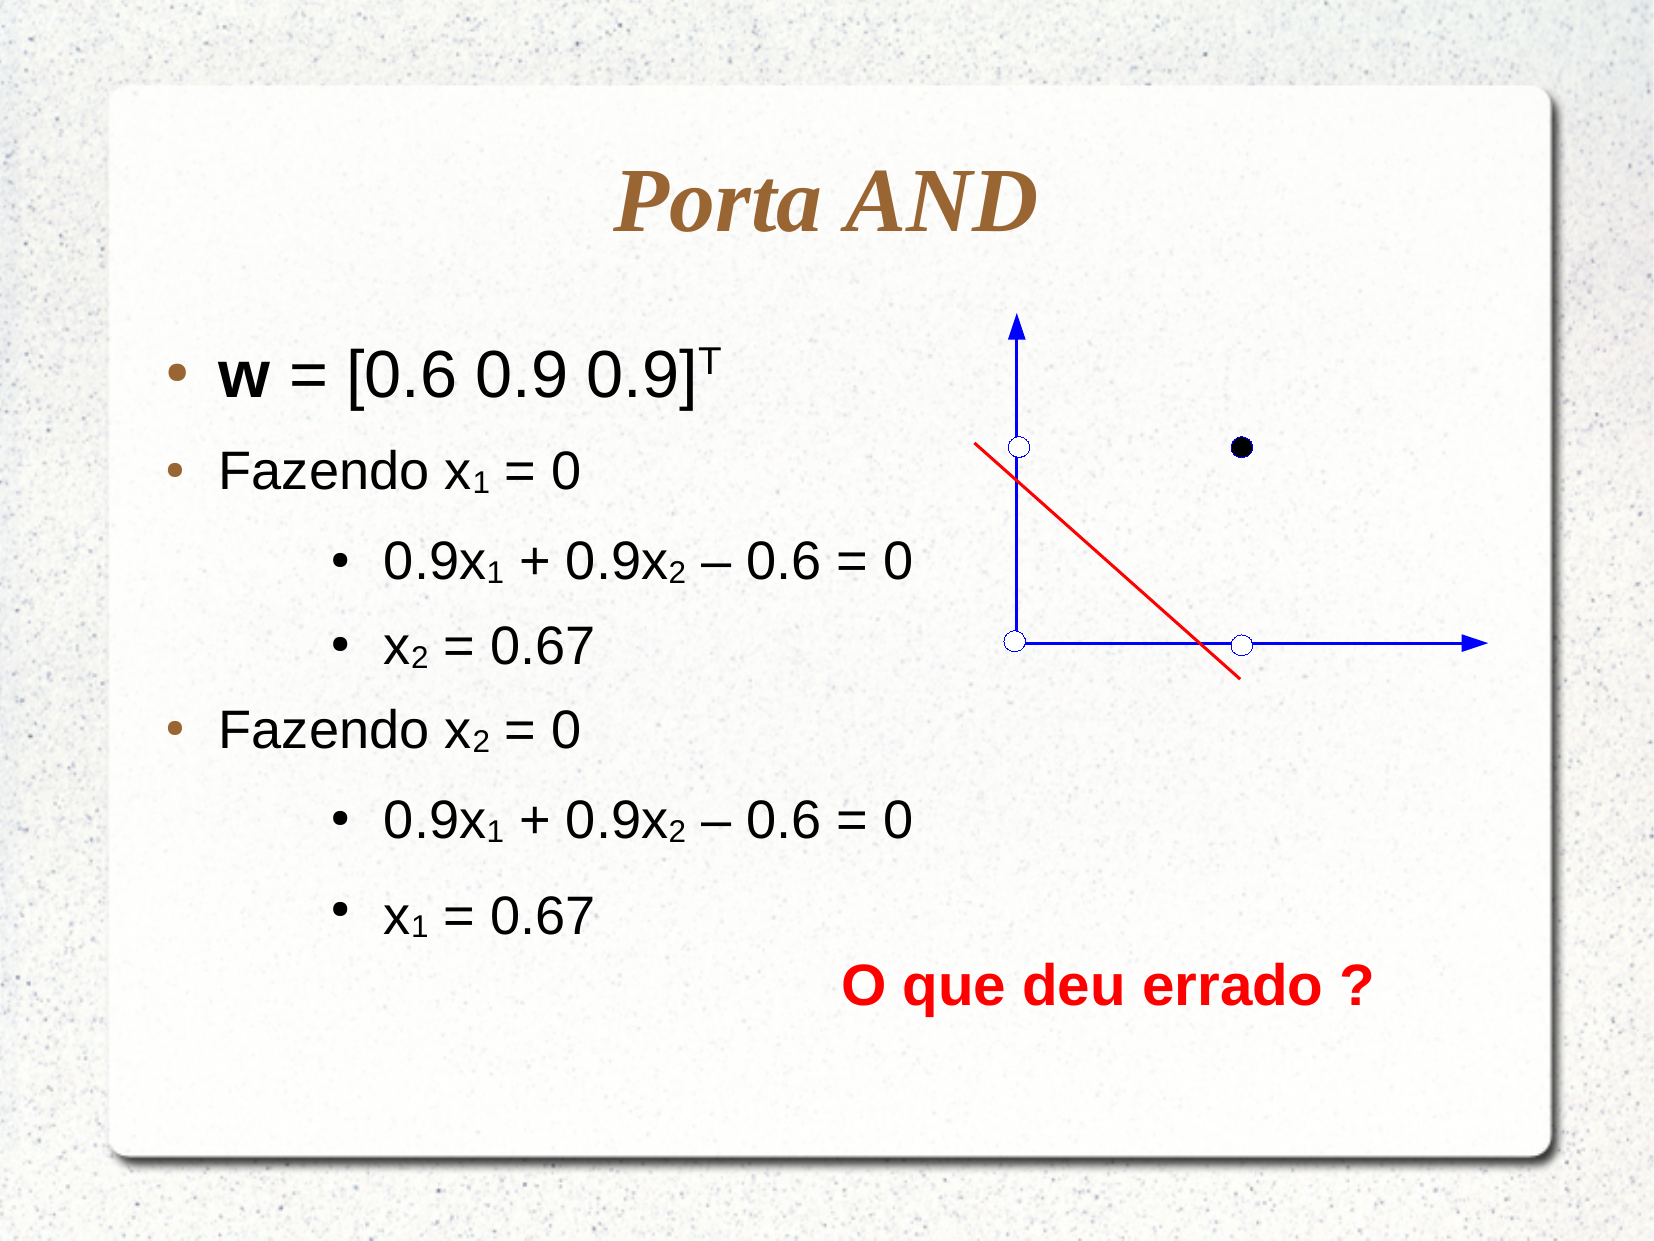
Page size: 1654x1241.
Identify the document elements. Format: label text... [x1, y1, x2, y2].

picture [0, 0, 1654, 1241]
title Porta AND [118, 96, 1536, 304]
list w = [0.6 0.9 0.9]T Fazendo x1 = 0 0.9x1 + 0.9x2 – 0.6 = 0 x2 = 0.67 Fazendo x2 = 0 0.9x1 + 0.9x2 – 0.6 = 0 x1 = 0.67 [147, 336, 1506, 1241]
text_box O que deu errado ? [826, 944, 1477, 1027]
